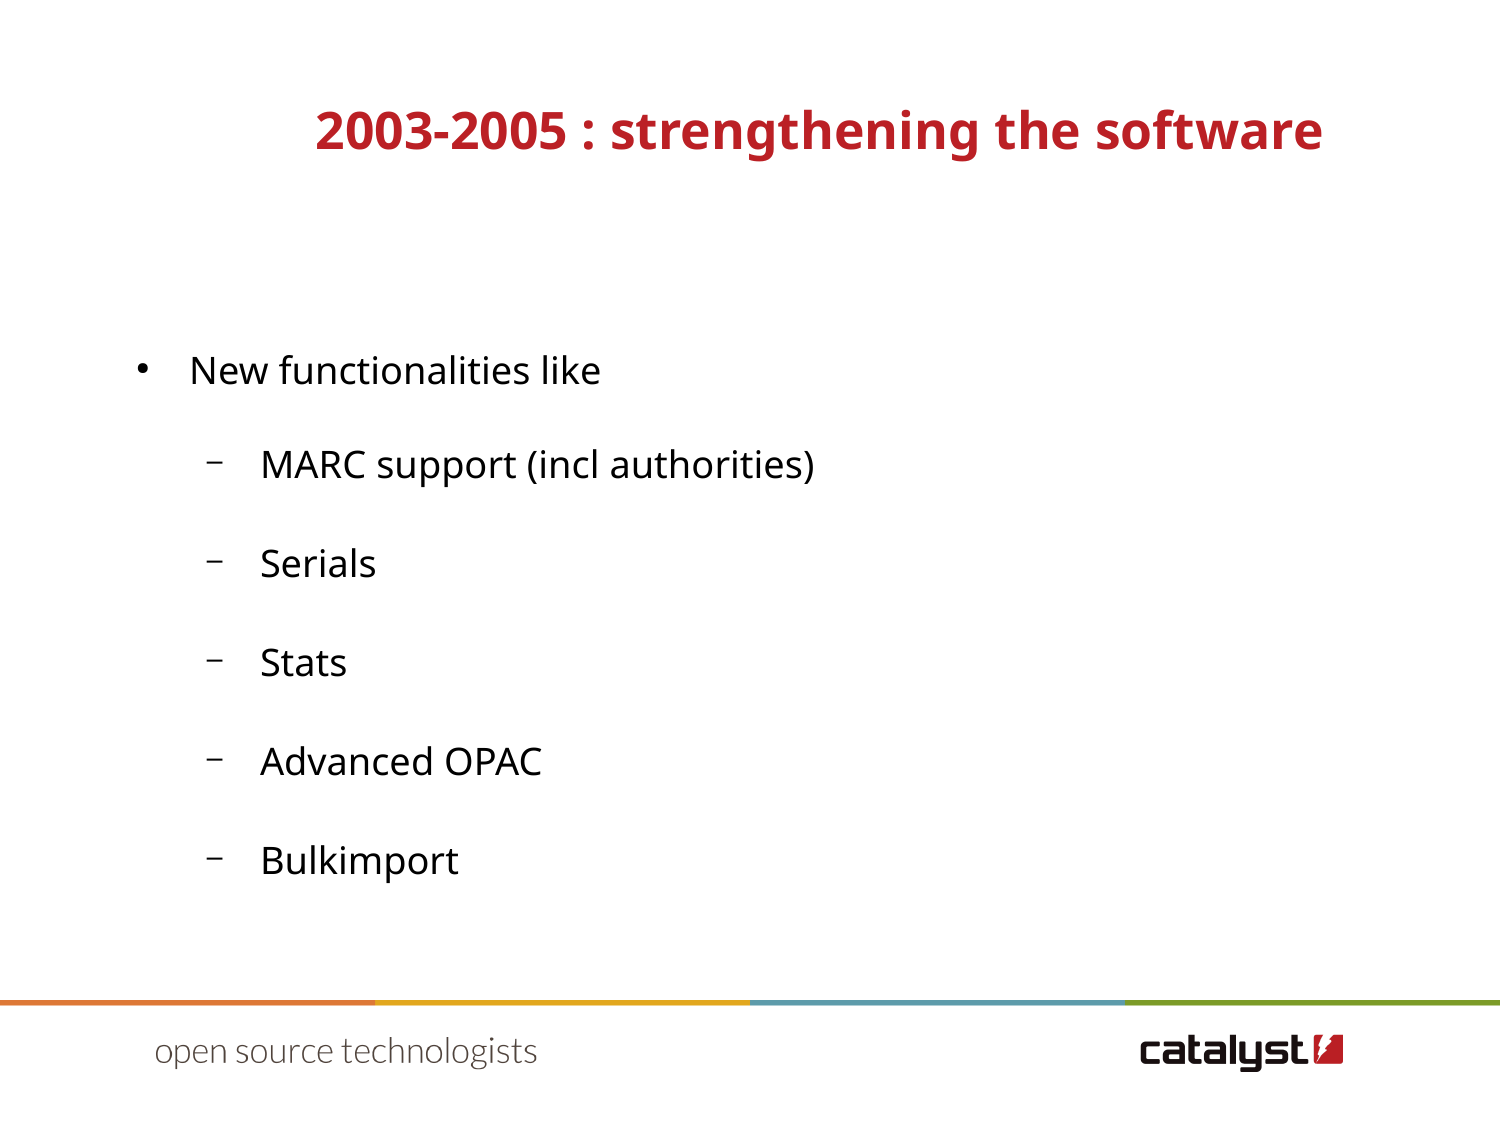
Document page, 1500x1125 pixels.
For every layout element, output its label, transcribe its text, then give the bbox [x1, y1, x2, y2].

list New functionalities like MARC support (incl authorities) Serials Stats Advanced OPAC Bulkimport [118, 317, 1382, 1061]
picture [0, 1000, 1500, 1072]
title 2003-2005 : strengthening the software [315, 0, 1463, 260]
